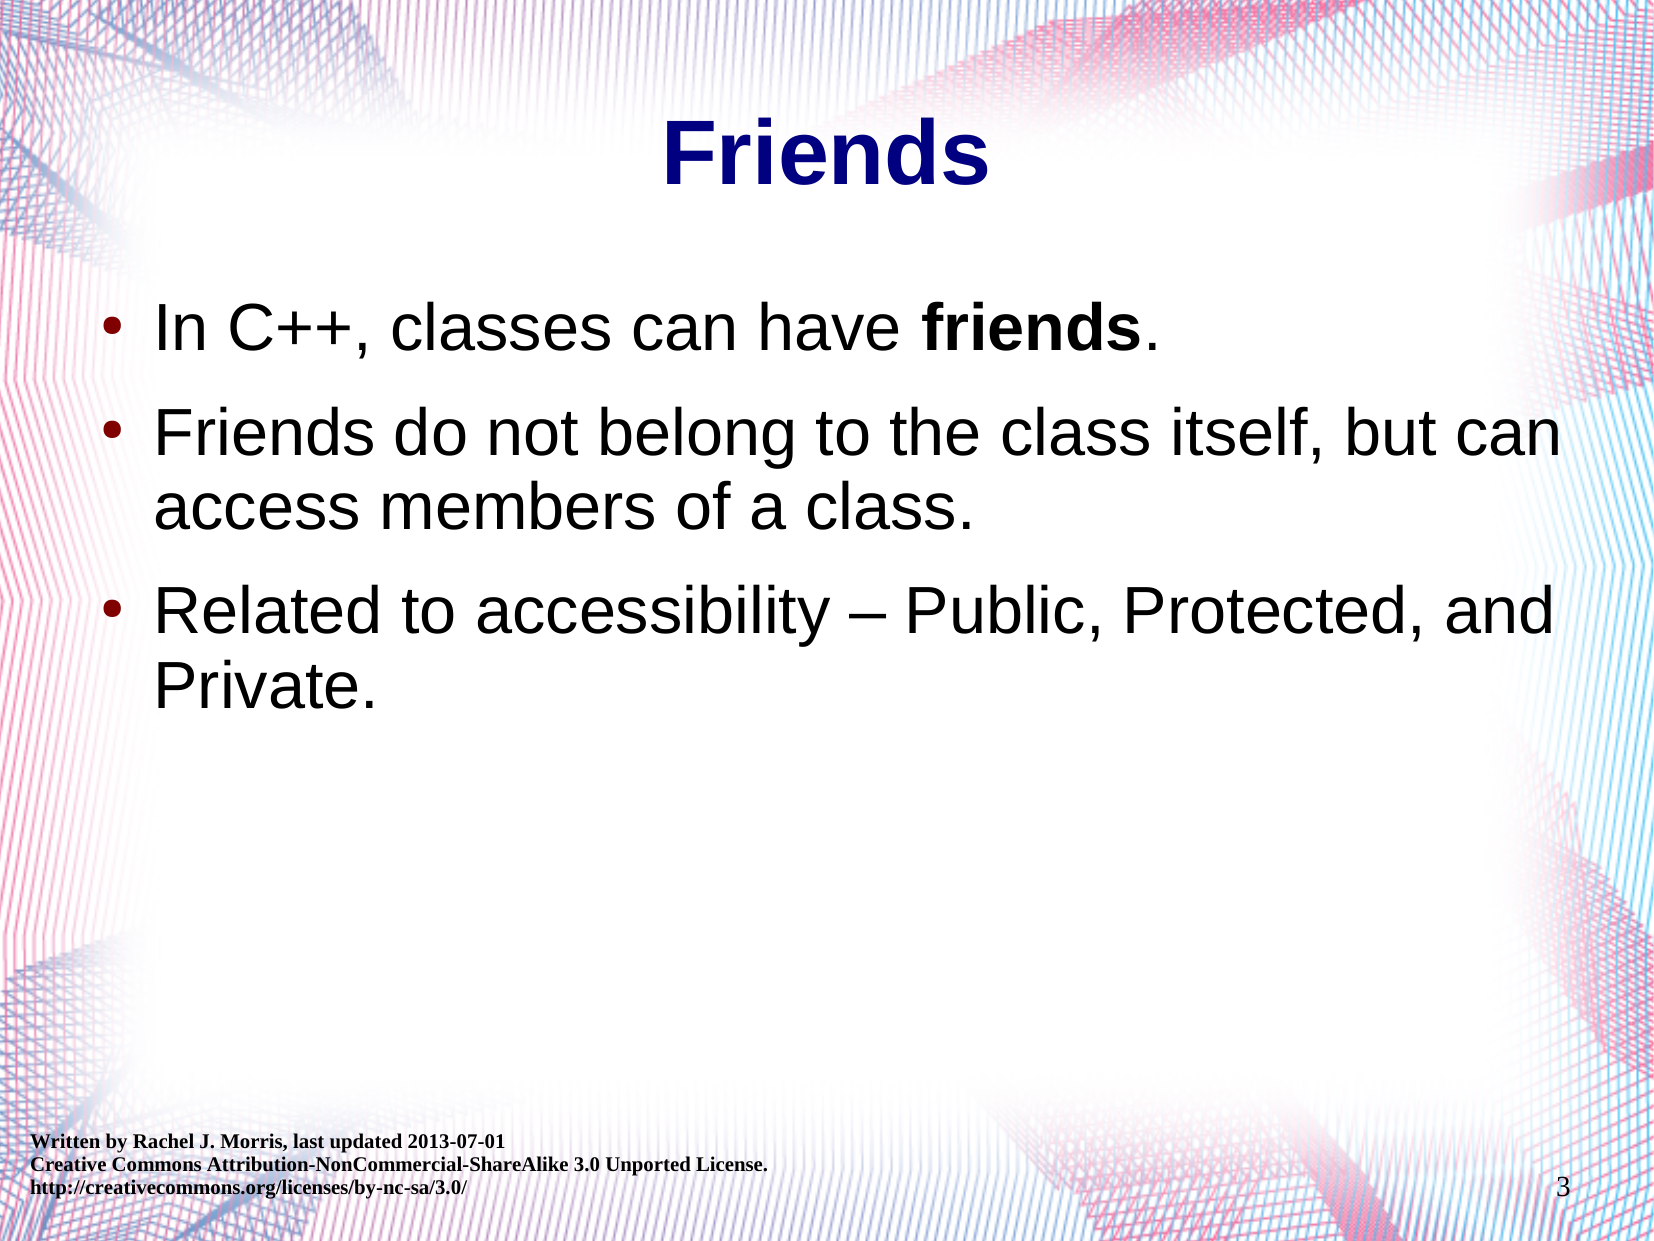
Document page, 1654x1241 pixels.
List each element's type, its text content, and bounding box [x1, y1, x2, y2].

title Friends [82, 49, 1571, 257]
picture [0, 0, 1654, 1241]
list In C++, classes can have friends. Friends do not belong to the class itself, but can access members of a class. Related to accessibility – Public, Protected, and Private. [82, 290, 1571, 1010]
